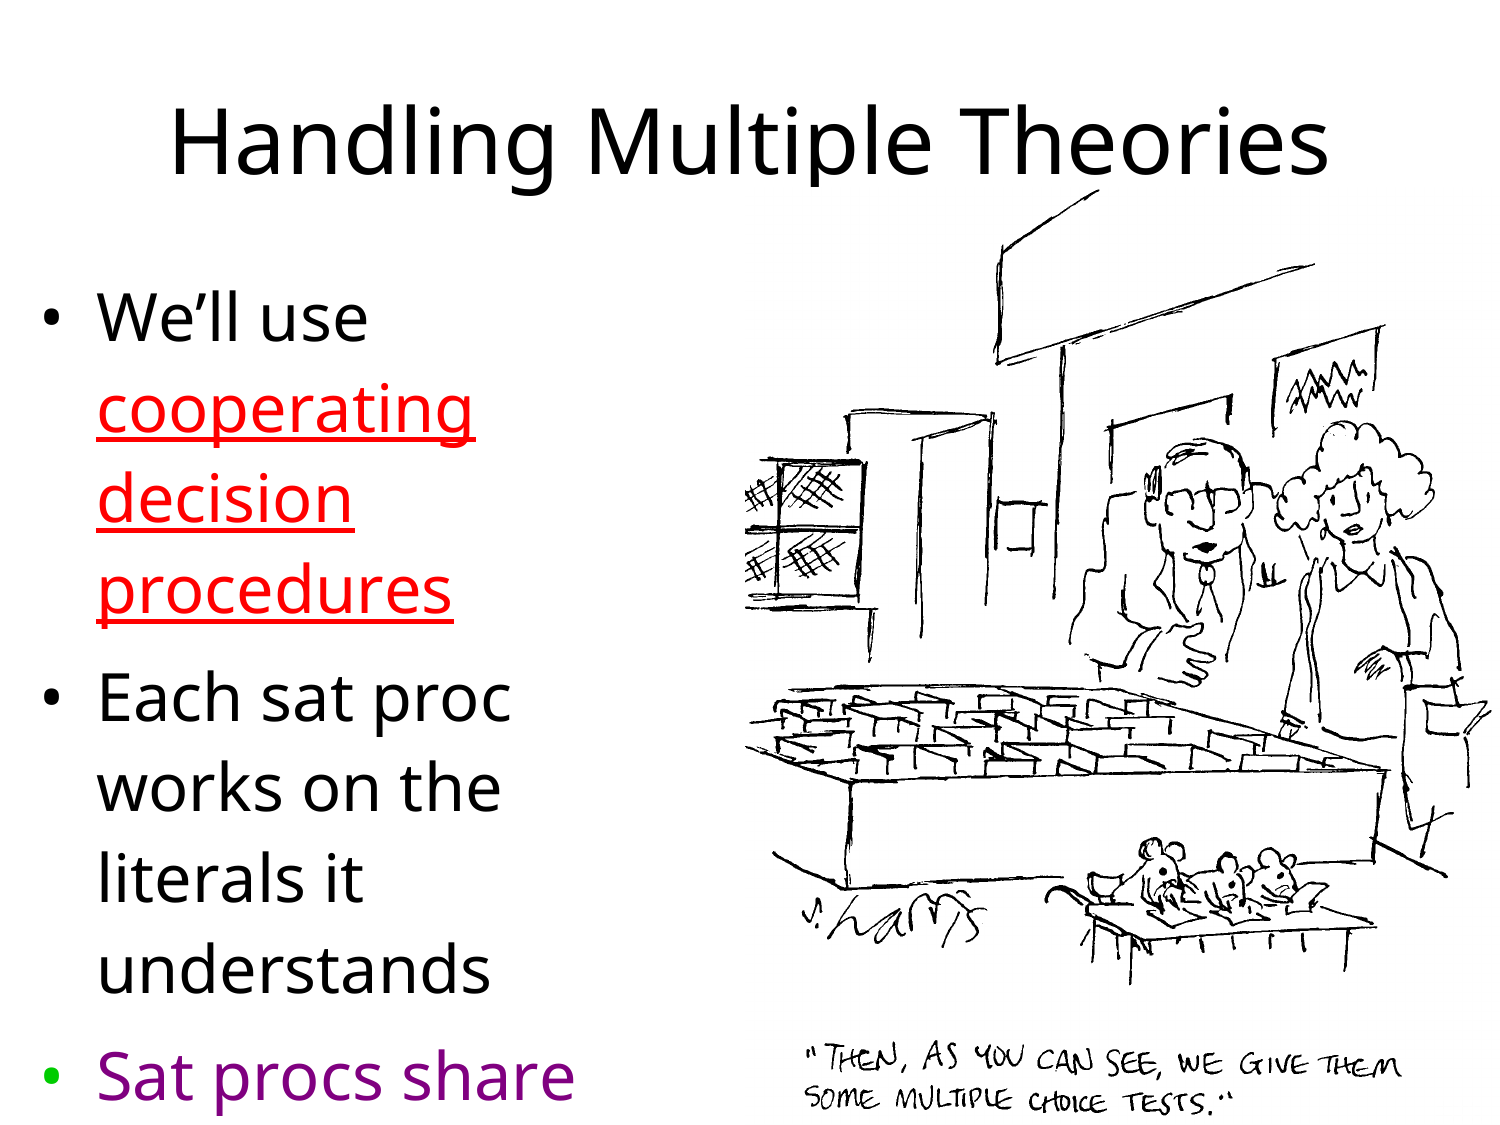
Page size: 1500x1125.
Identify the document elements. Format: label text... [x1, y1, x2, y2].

title Handling Multiple Theories [24, 45, 1476, 233]
list We’ll use cooperating decision procedures Each sat proc works on the literals it understands Sat procs share information (equalities) [24, 262, 726, 1101]
picture [745, 187, 1500, 1125]
